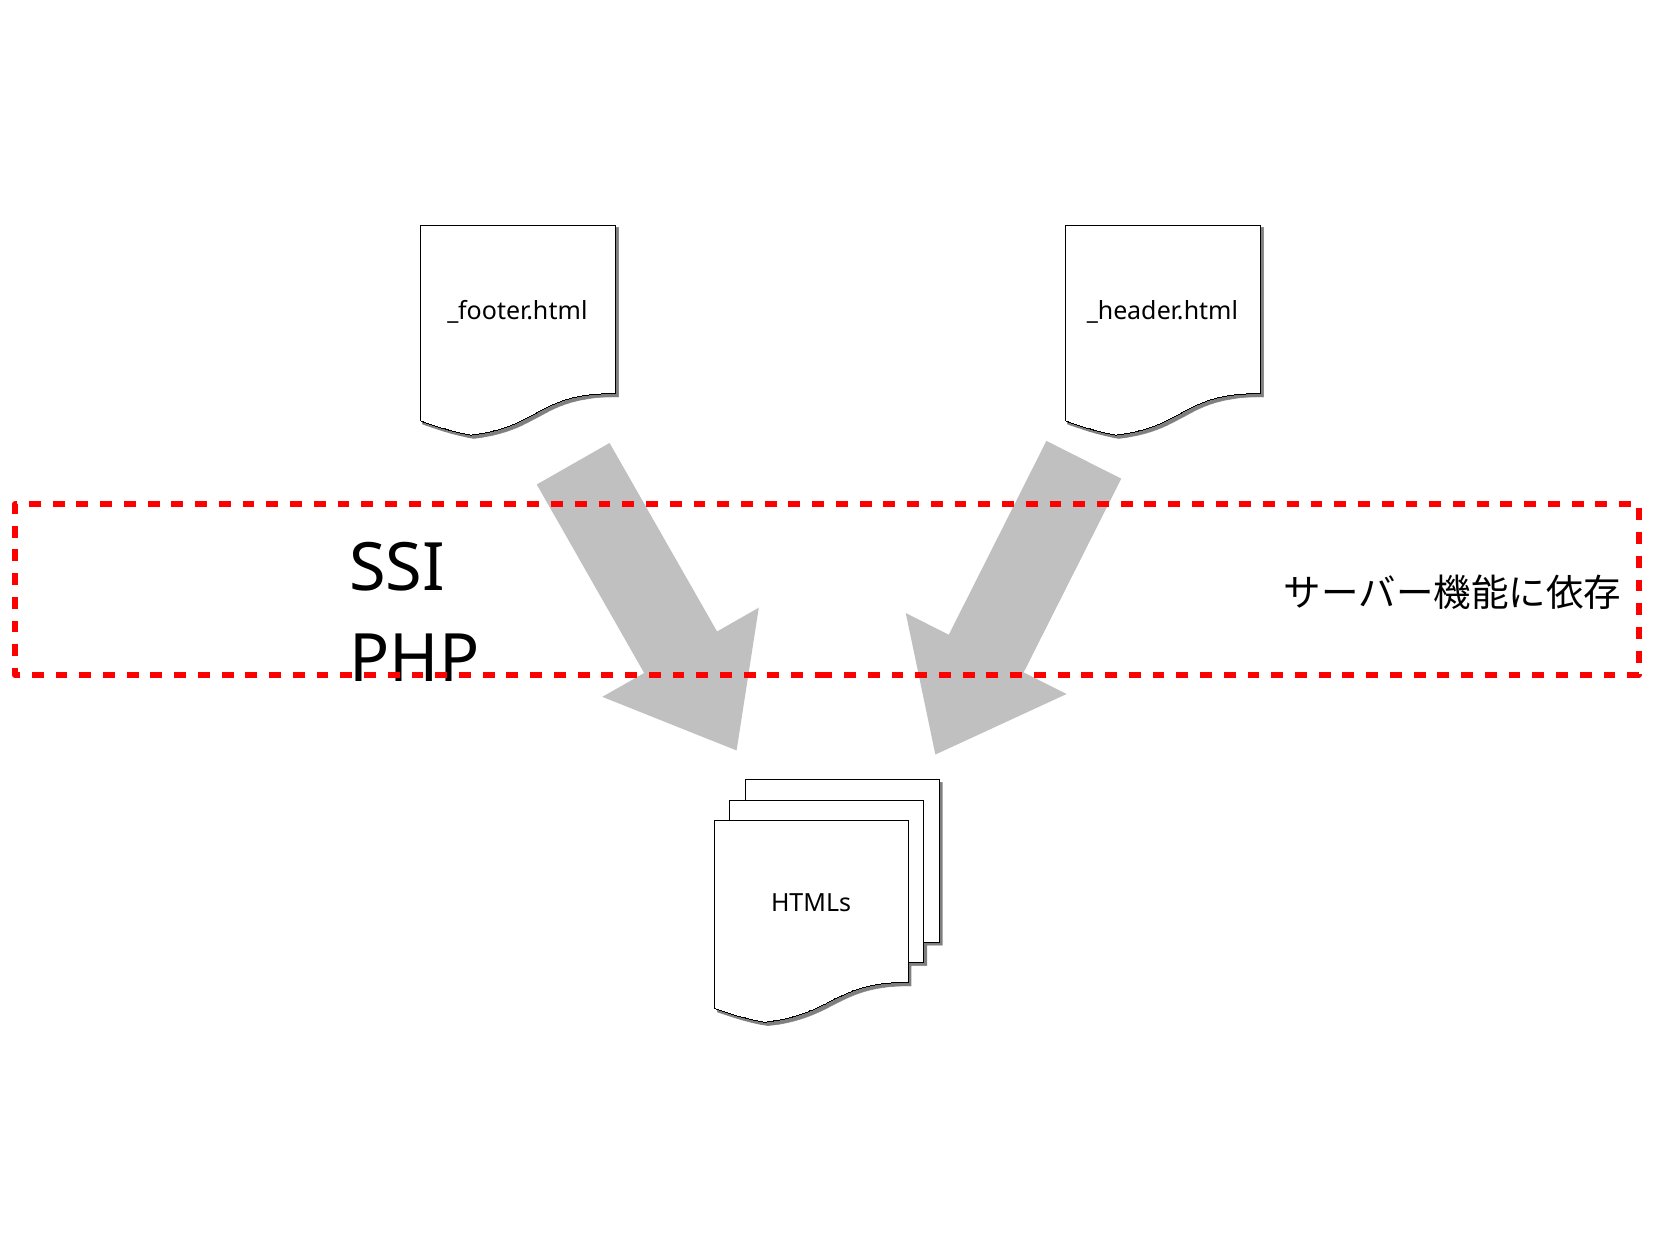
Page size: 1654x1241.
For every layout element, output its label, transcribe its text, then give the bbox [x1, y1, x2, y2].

text_box [536, 442, 645, 504]
text_box _footer.html [420, 225, 616, 436]
text_box [1014, 440, 1122, 504]
text_box [919, 676, 1067, 755]
text_box HTMLs [714, 779, 940, 1023]
text_box [602, 676, 748, 751]
text_box サーバー機能に依存 [15, 504, 1639, 676]
text_box _header.html [1065, 225, 1261, 436]
